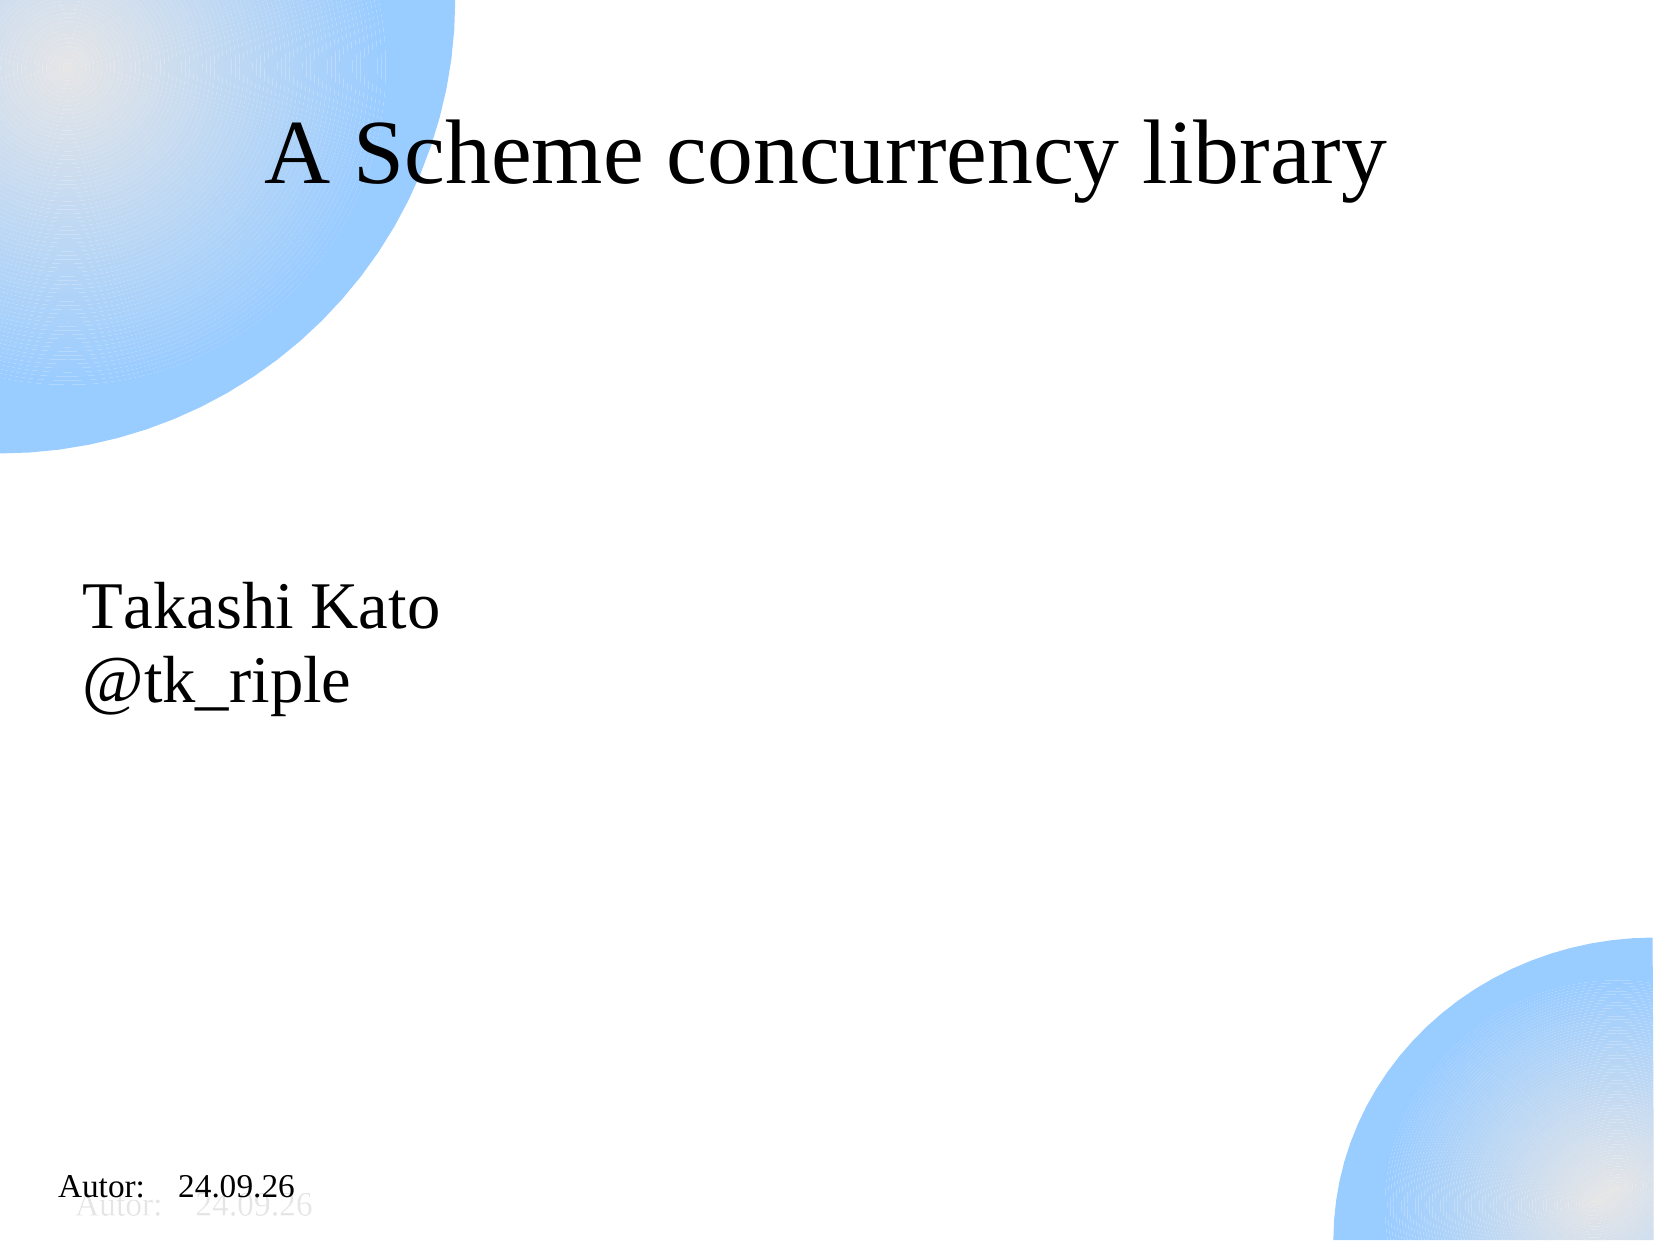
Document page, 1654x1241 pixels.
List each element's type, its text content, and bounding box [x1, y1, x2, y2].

title A Scheme concurrency library [82, 49, 1571, 257]
subtitle Takashi Kato @tk_riple [82, 283, 1571, 1003]
